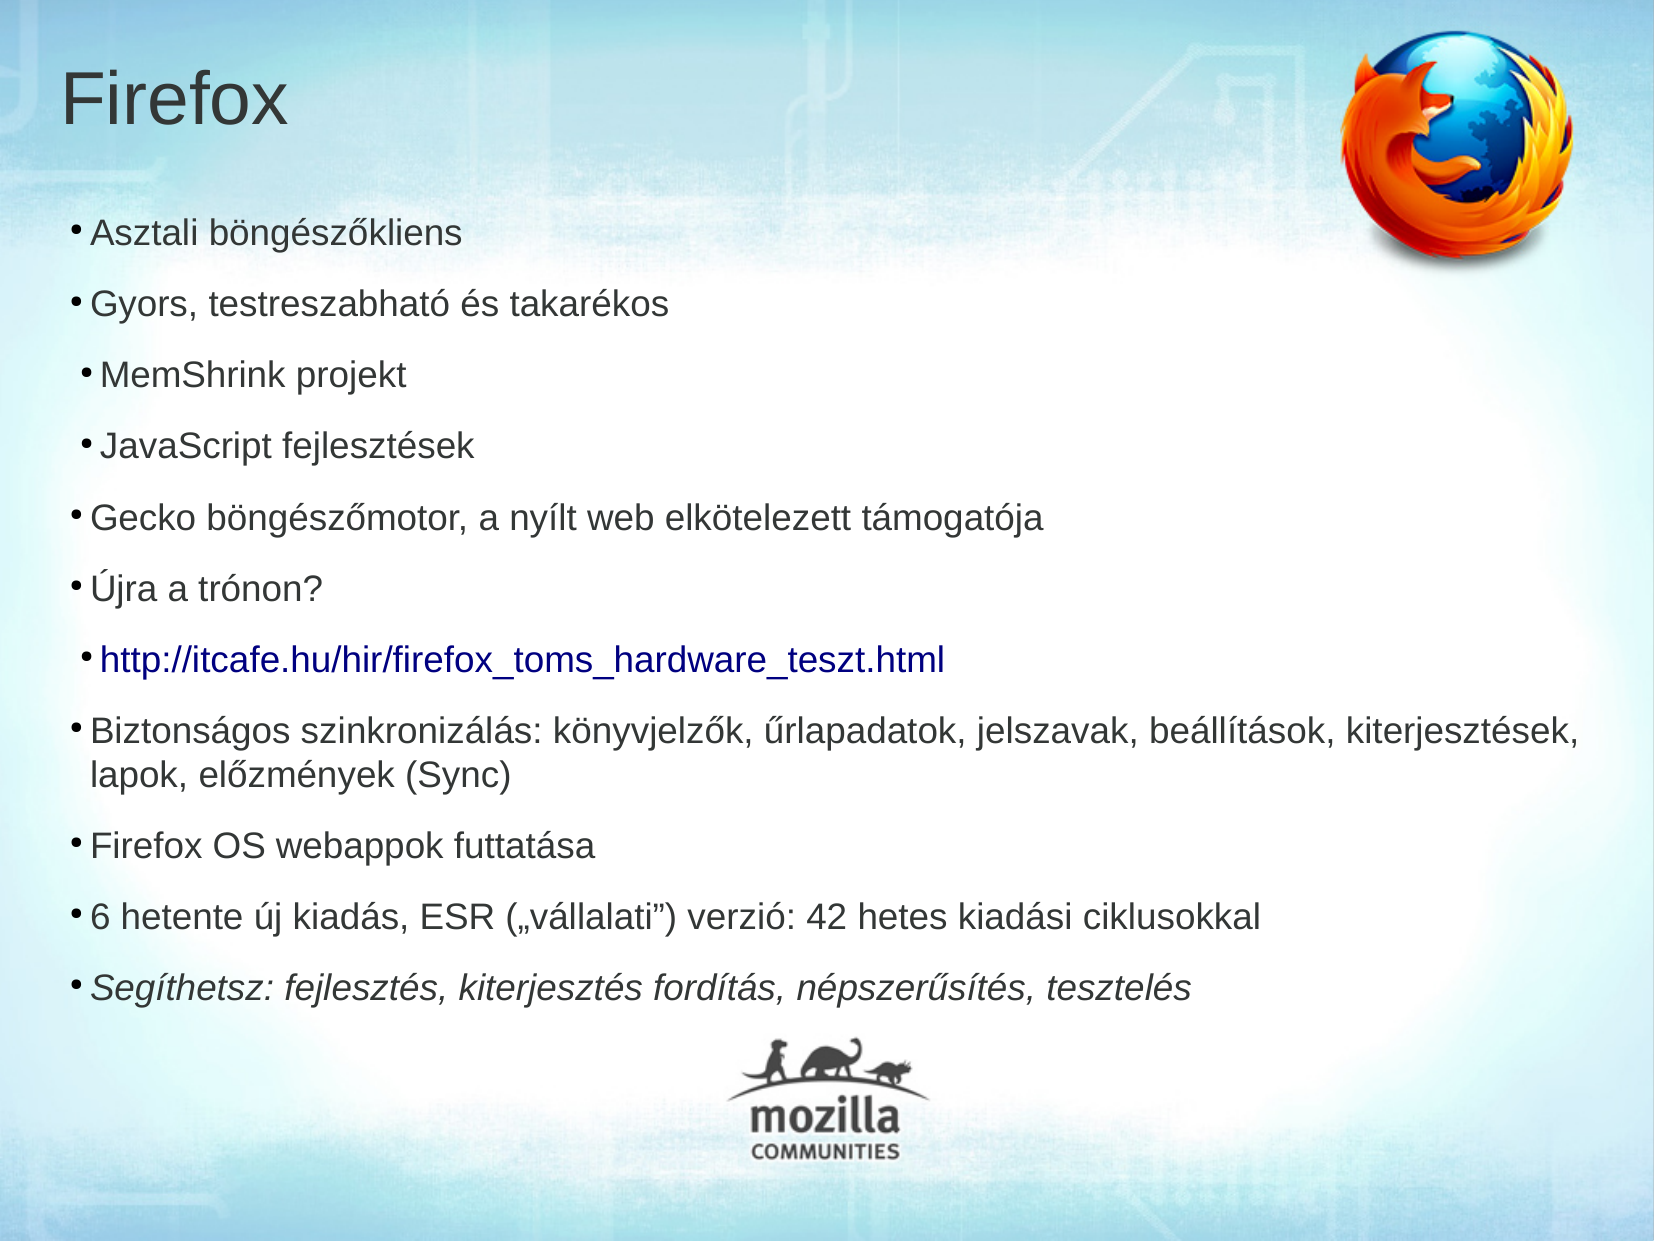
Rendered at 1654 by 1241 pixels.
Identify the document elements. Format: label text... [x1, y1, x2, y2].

picture [0, 0, 1654, 1241]
title Firefox [51, 0, 1323, 189]
list Asztali böngészőkliens Gyors, testreszabható és takarékos MemShrink projekt JavaScript fejlesztések Gecko böngészőmotor, a nyílt web elkötelezett támogatója Újra a trónon? http://itcafe.hu/hir/firefox_toms_hardware_teszt.html Biztonságos szinkronizálás: könyvjelzők, űrlapadatok, jelszavak, beállítások, kiterjesztések, lapok, előzmények (Sync) Firefox OS webappok futtatása 6 hetente új kiadás, ESR („vállalati”) verzió: 42 hetes kiadási ciklusokkal Segíthetsz: fejlesztés, kiterjesztés fordítás, népszerűsítés, tesztelés [51, 200, 1602, 1020]
